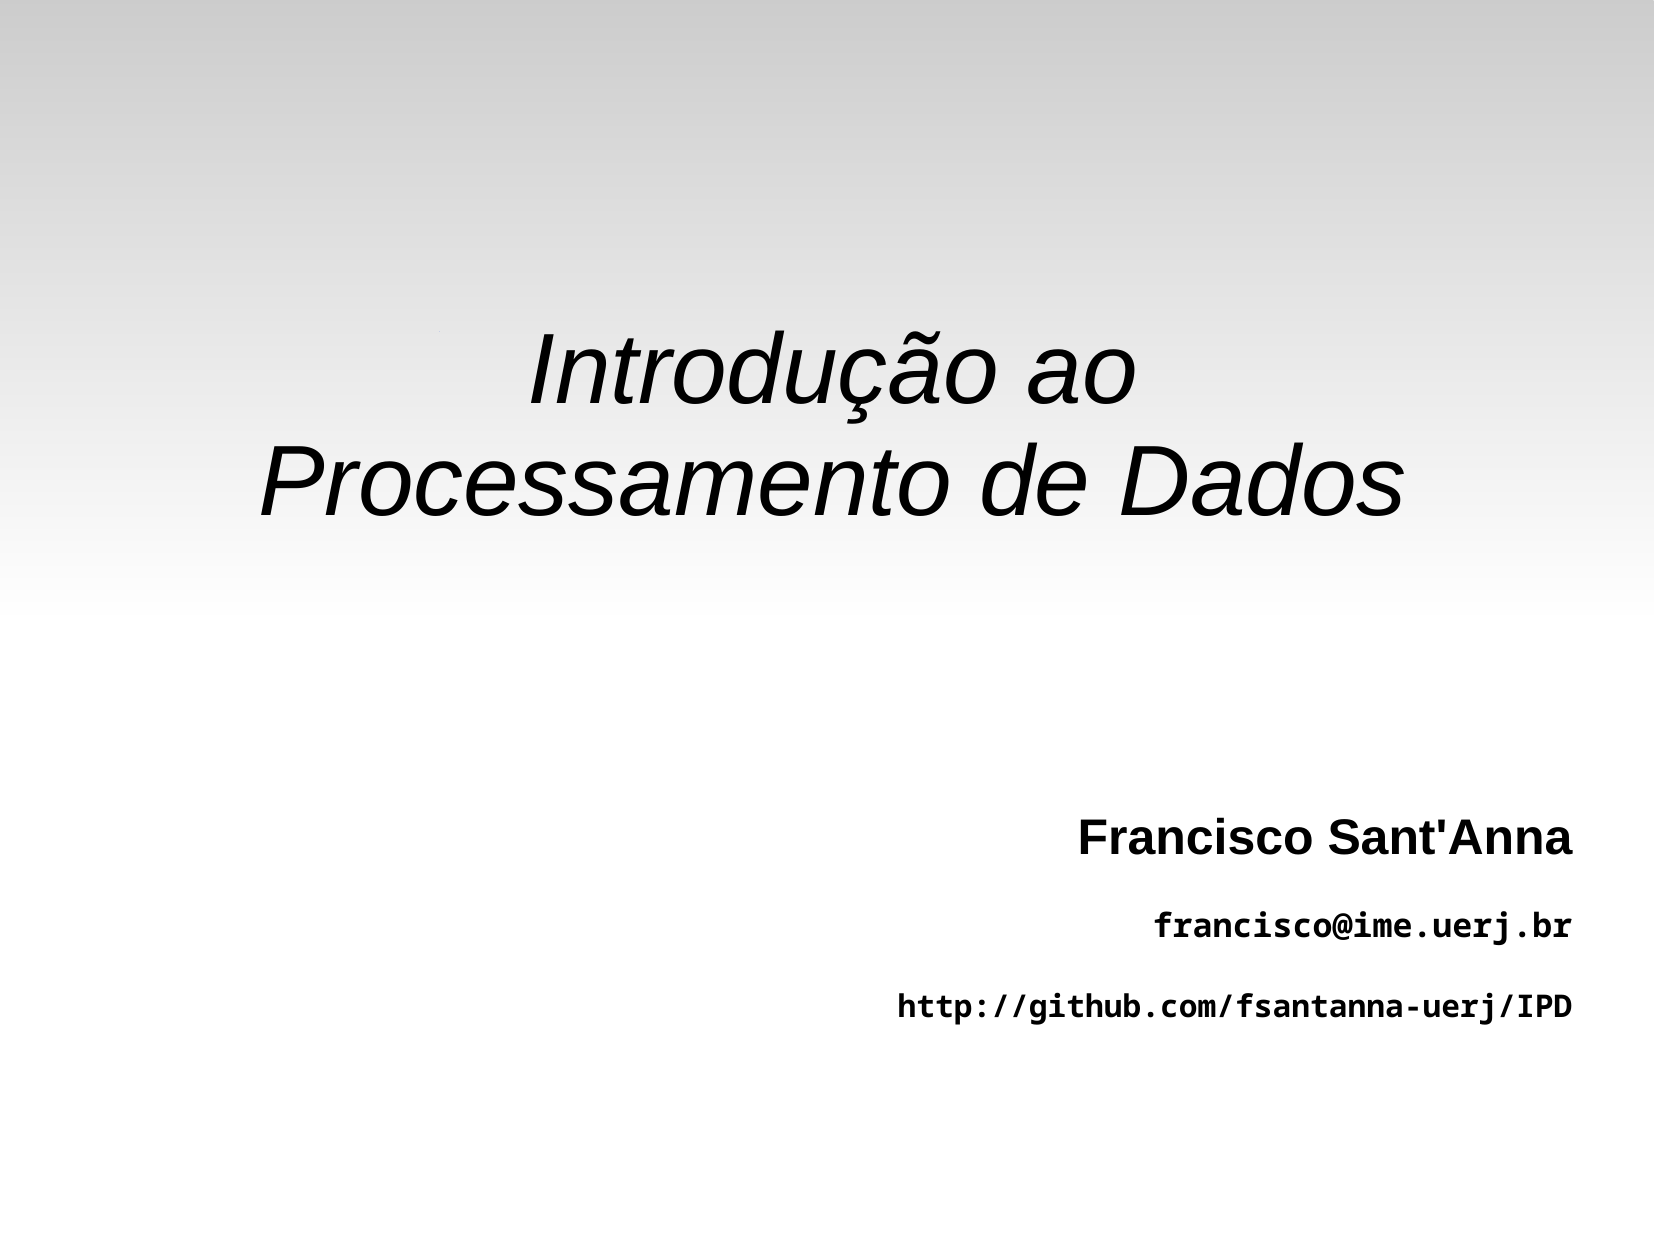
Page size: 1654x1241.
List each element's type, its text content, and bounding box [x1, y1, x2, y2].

text_box Francisco Sant'Anna francisco@ime.uerj.br http://github.com/fsantanna-uerj/IPD [882, 801, 1588, 1034]
subtitle Introdução ao Processamento de Dados [88, 283, 1577, 567]
